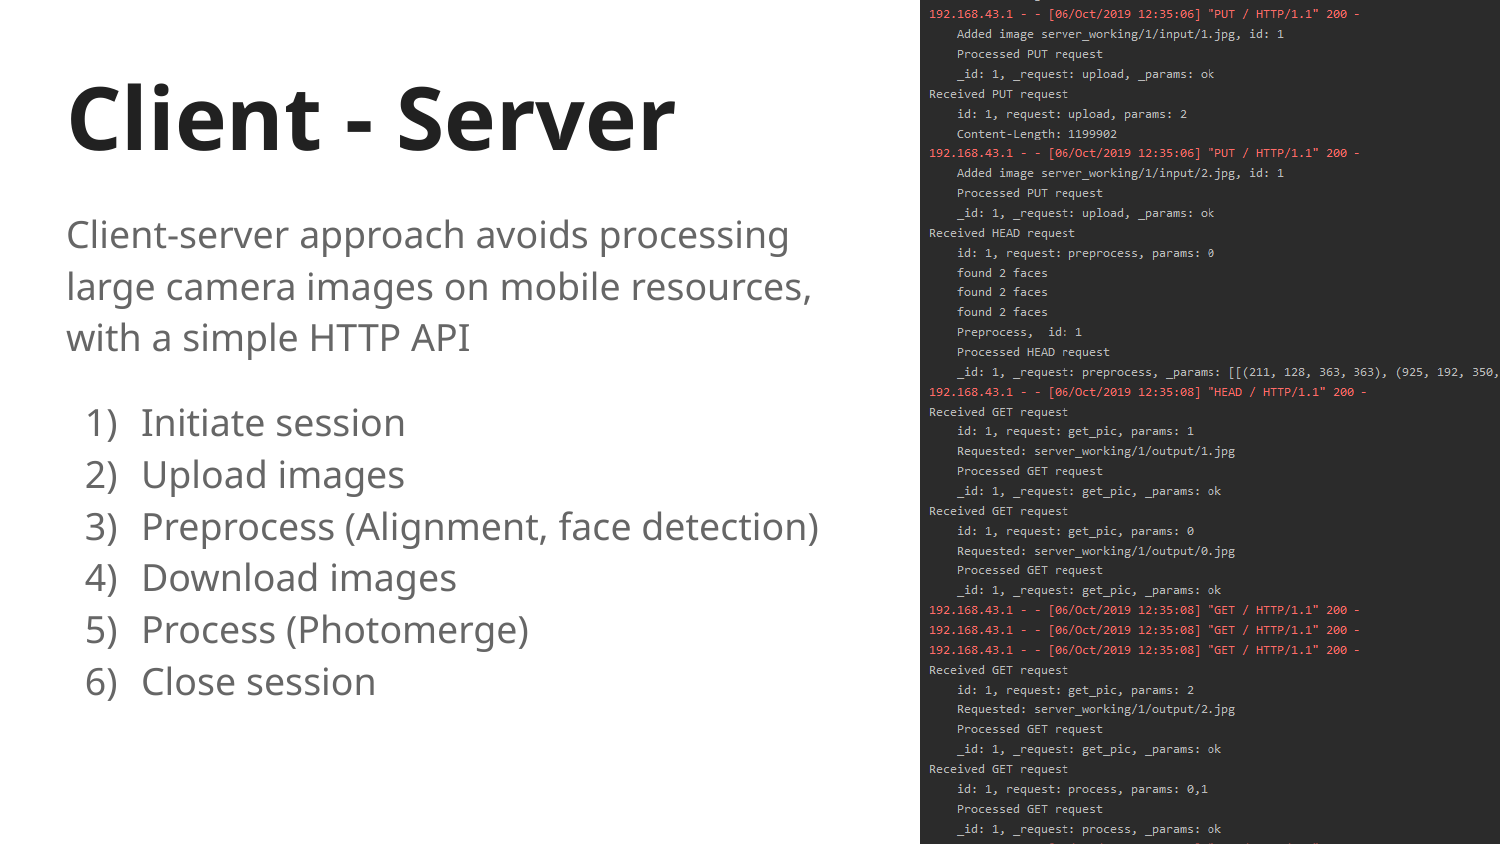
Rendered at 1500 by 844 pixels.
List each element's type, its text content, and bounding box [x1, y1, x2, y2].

picture [920, 0, 1500, 844]
list Client-server approach avoids processing large camera images on mobile resources, with a simple HTTP API Initiate session Upload images Preprocess (Alignment, face detection) Download images Process (Photomerge) Close session [51, 189, 881, 830]
title Client - Server [51, 48, 920, 180]
